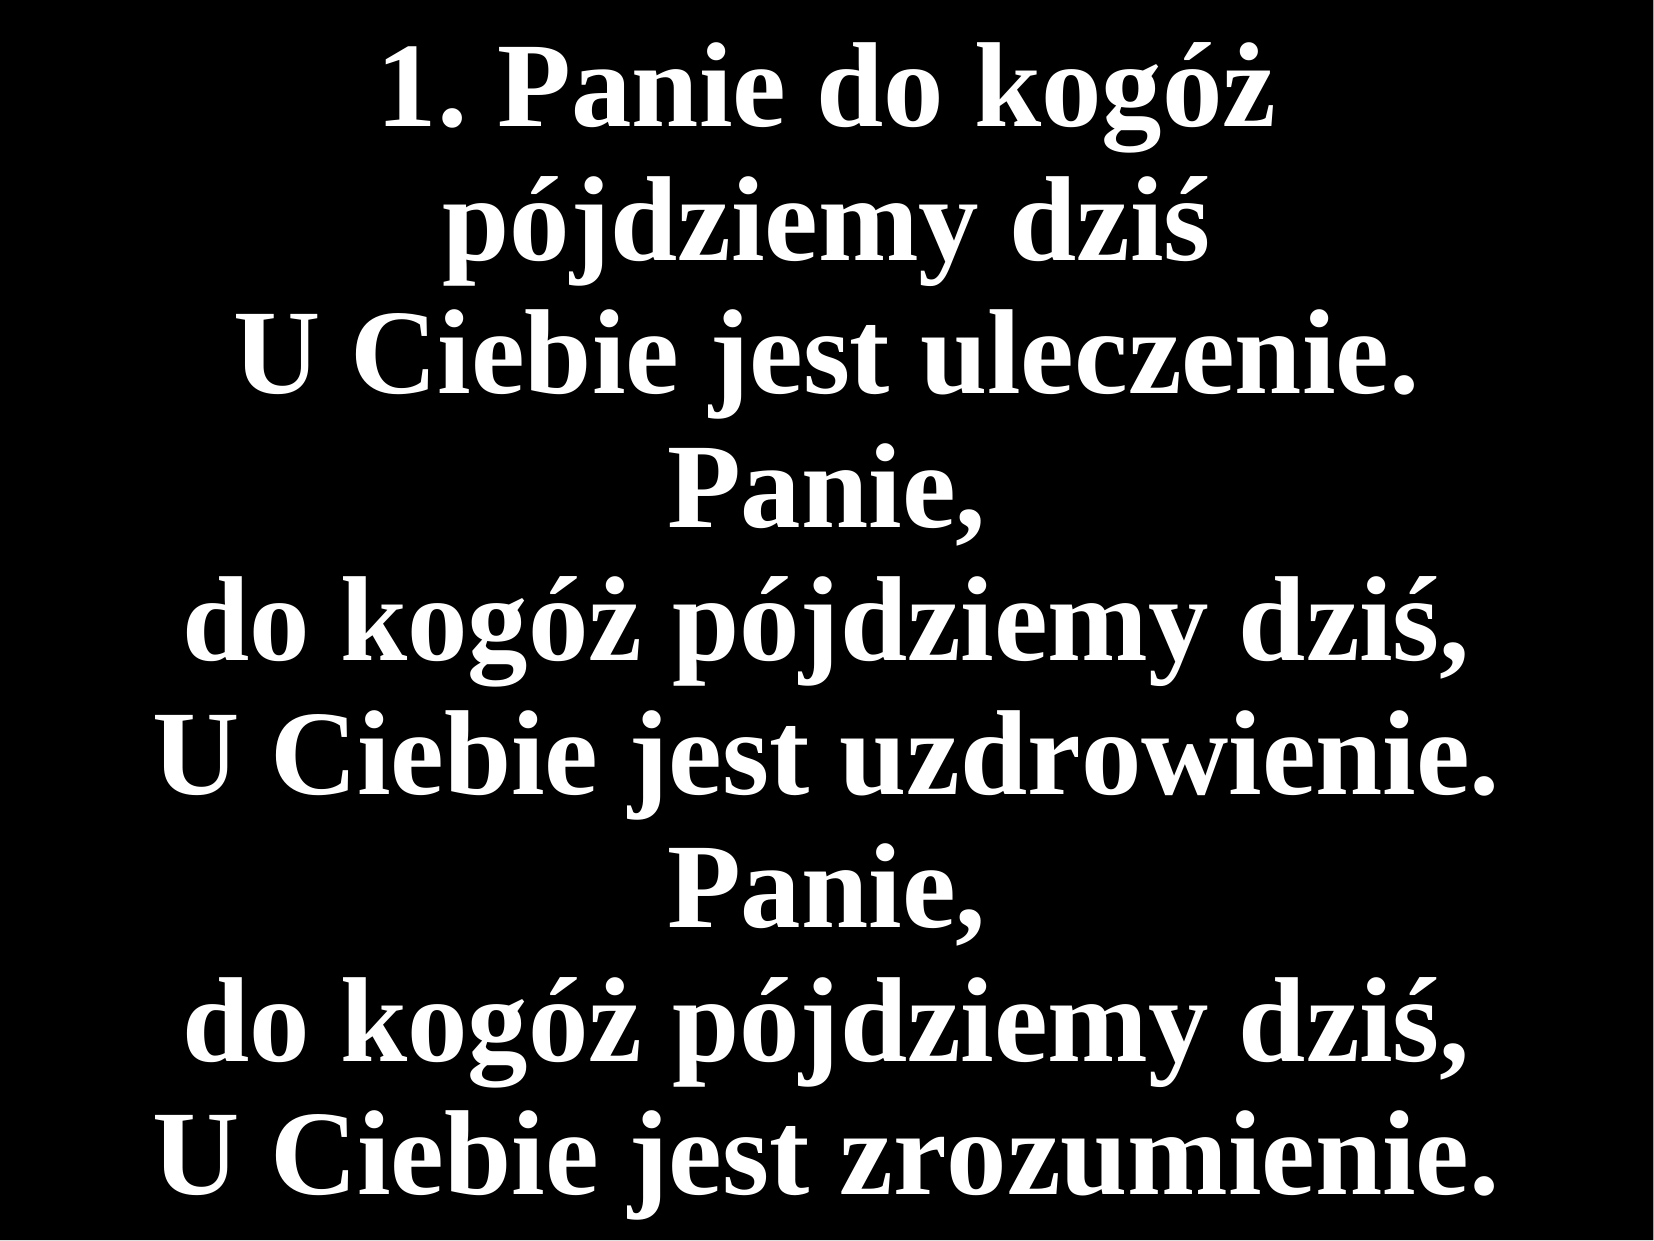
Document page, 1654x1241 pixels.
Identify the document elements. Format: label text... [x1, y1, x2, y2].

title 1. Panie do kogóż pójdziemy dziś U Ciebie jest uleczenie. Panie, do kogóż pójdziemy dziś, U Ciebie jest uzdrowienie. Panie, do kogóż pójdziemy dziś, U Ciebie jest zrozumienie. [0, 0, 1654, 1241]
